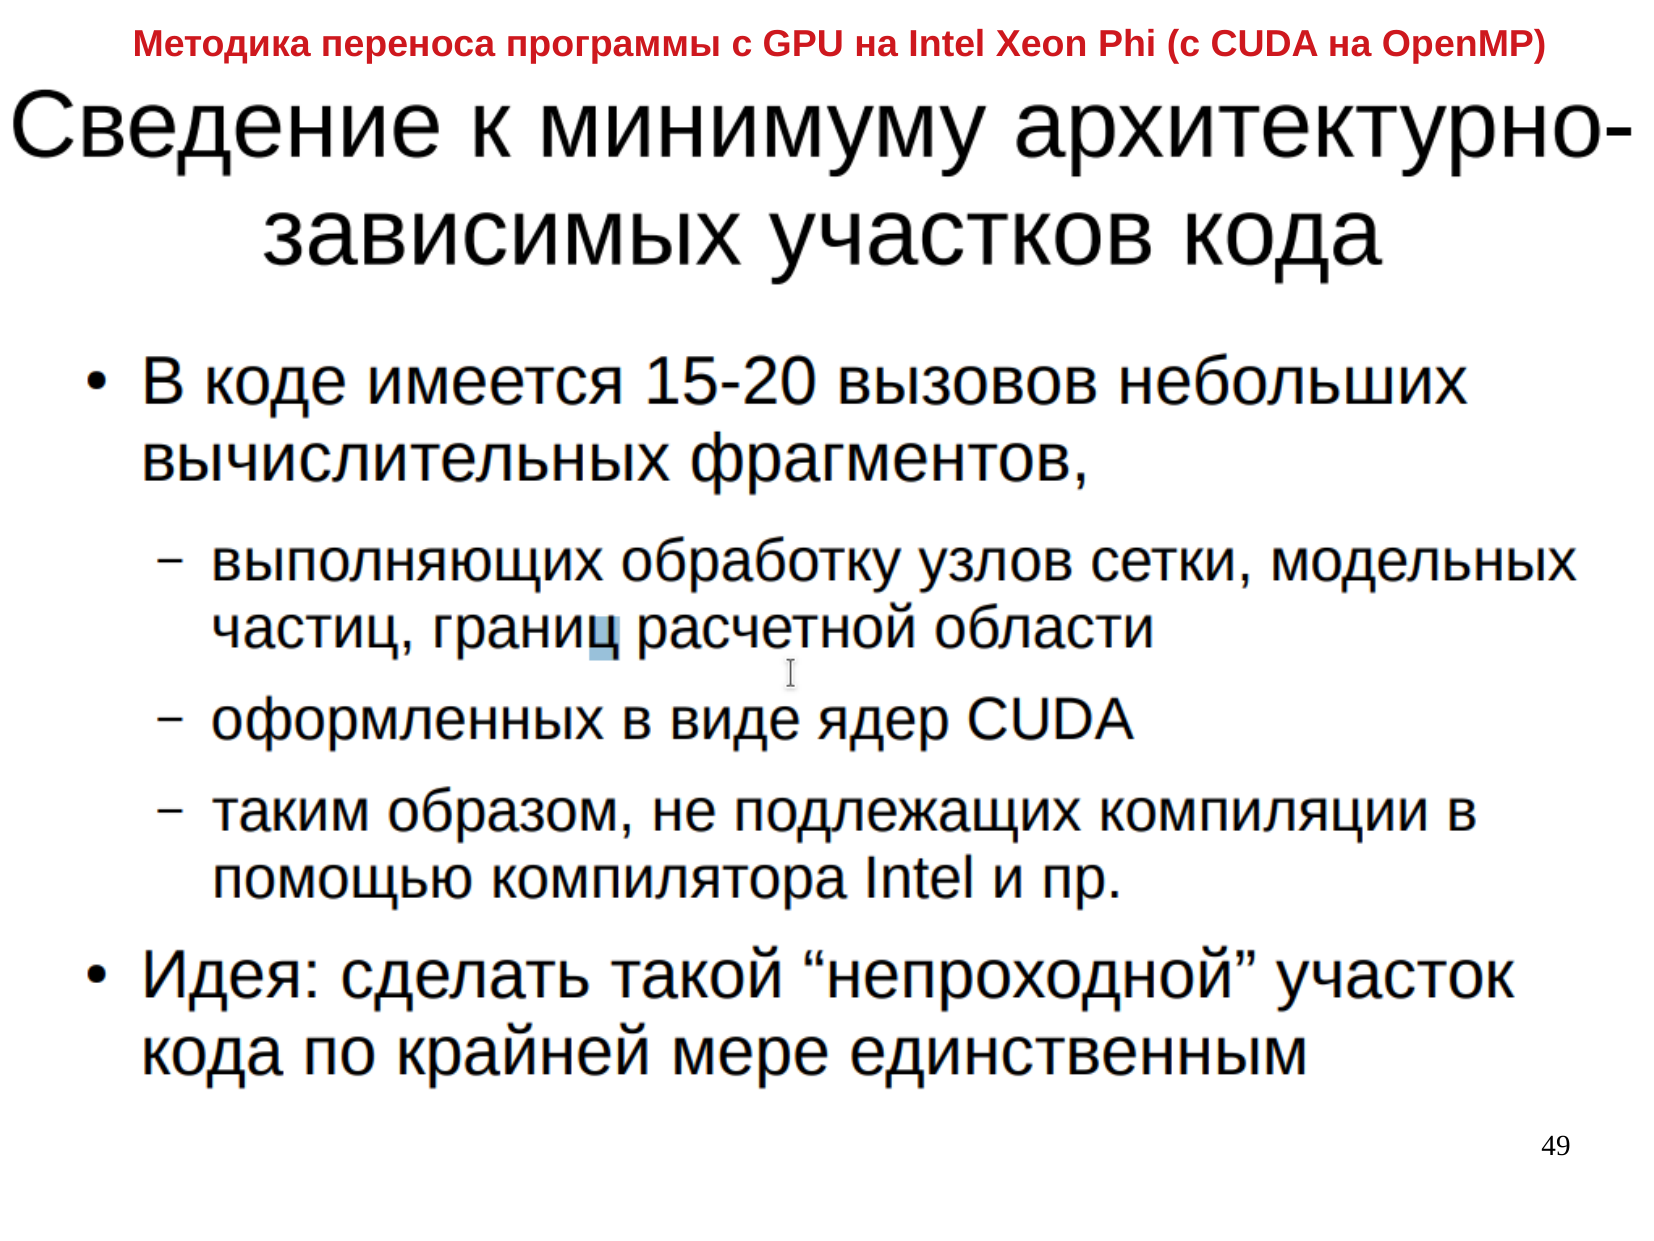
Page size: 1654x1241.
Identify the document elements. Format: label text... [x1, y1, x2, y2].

text_box Методика переноса программы с GPU на Intel Xeon Phi (c CUDA на OpenMP) [45, 15, 1636, 114]
picture [0, 59, 1654, 1122]
